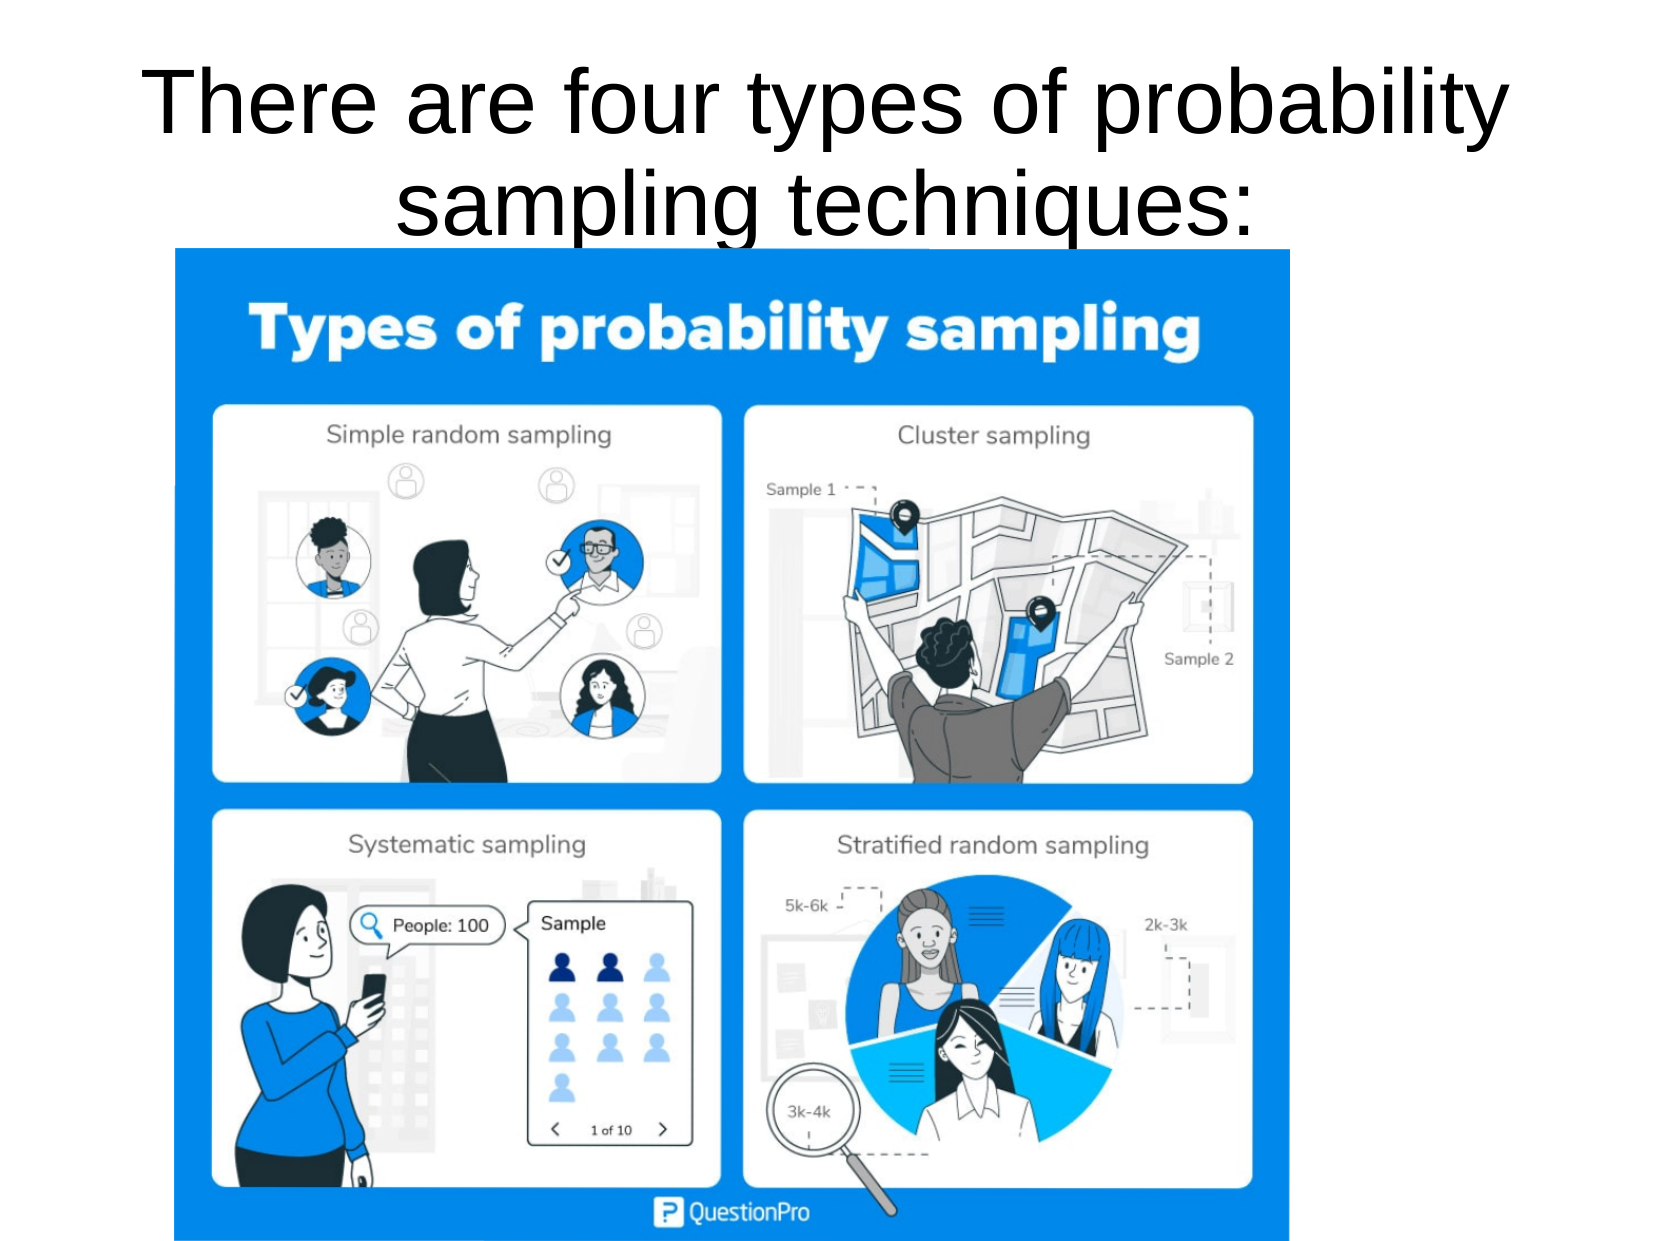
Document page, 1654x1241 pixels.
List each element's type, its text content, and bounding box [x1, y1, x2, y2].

picture [173, 248, 1290, 1241]
title There are four types of probability sampling techniques: [82, 49, 1571, 257]
